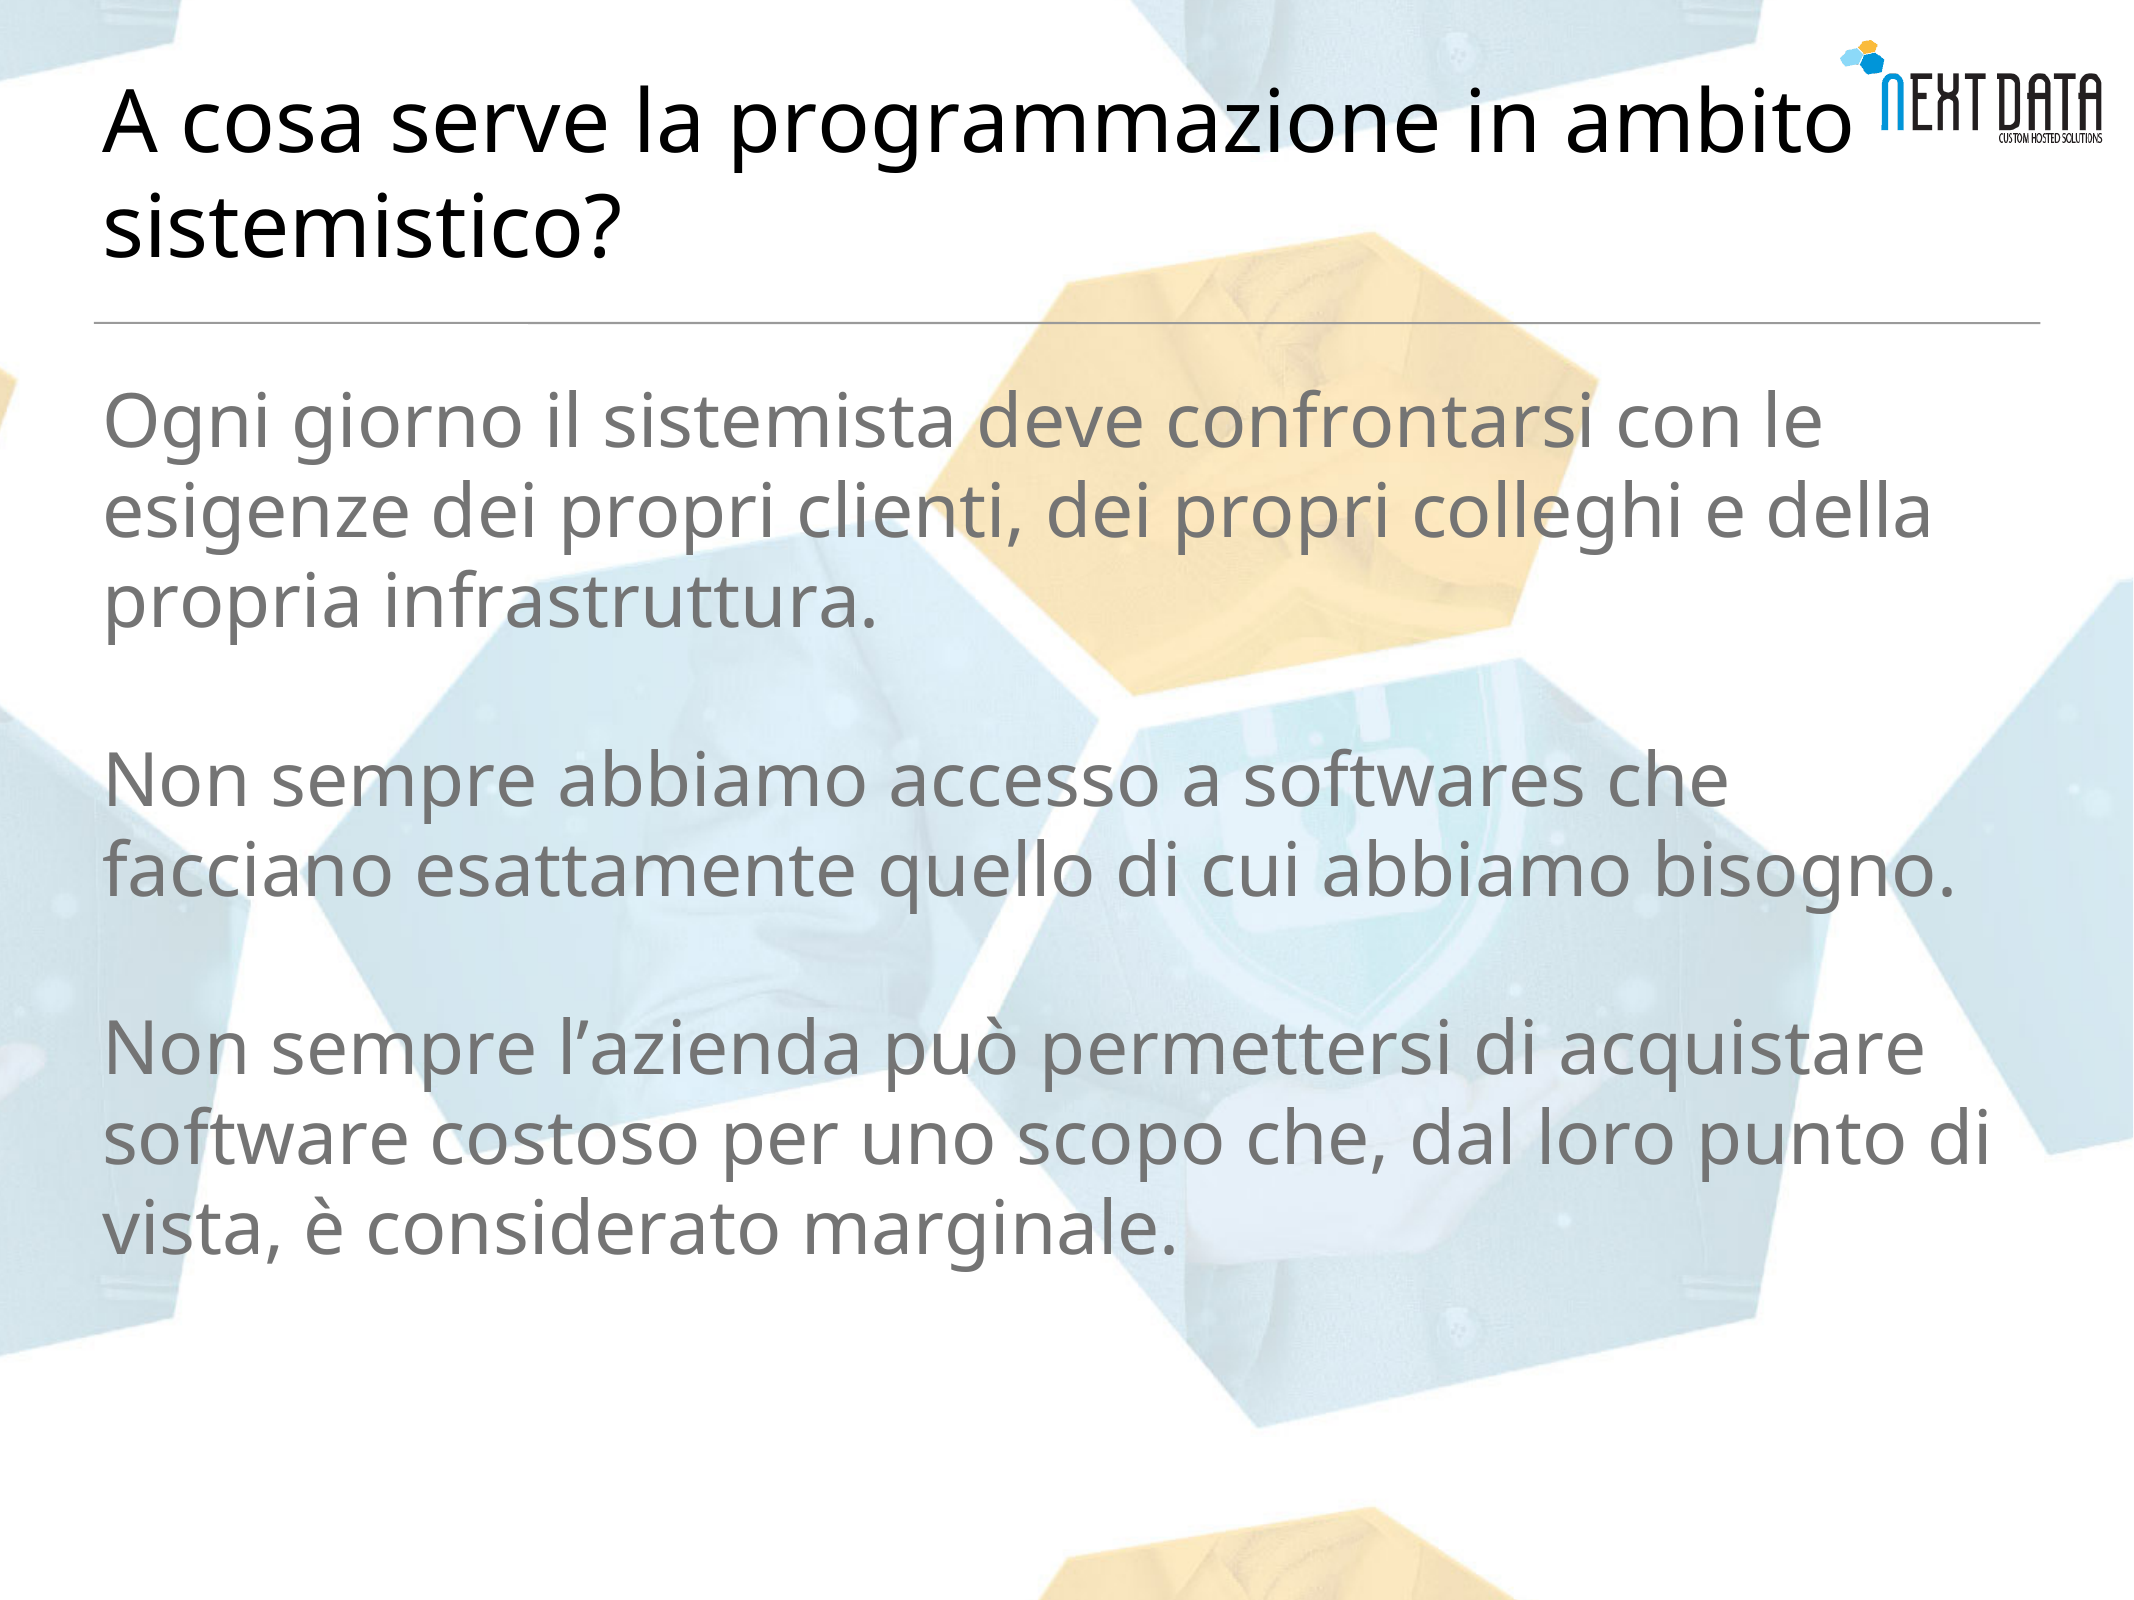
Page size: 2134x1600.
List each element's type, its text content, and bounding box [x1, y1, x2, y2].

picture [0, 0, 2134, 1600]
text_box A cosa serve la programmazione in ambito sistemistico? [93, 54, 2040, 284]
text_box Ogni giorno il sistemista deve confrontarsi con le esigenze dei propri clienti, dei propri colleghi e della propria infrastruttura. Non sempre abbiamo accesso a softwares che facciano esattamente quello di cui abbiamo bisogno. Non sempre l’azienda può permettersi di acquistare software costoso per uno scopo che, dal loro punto di vista, è considerato marginale. [93, 364, 2040, 1459]
